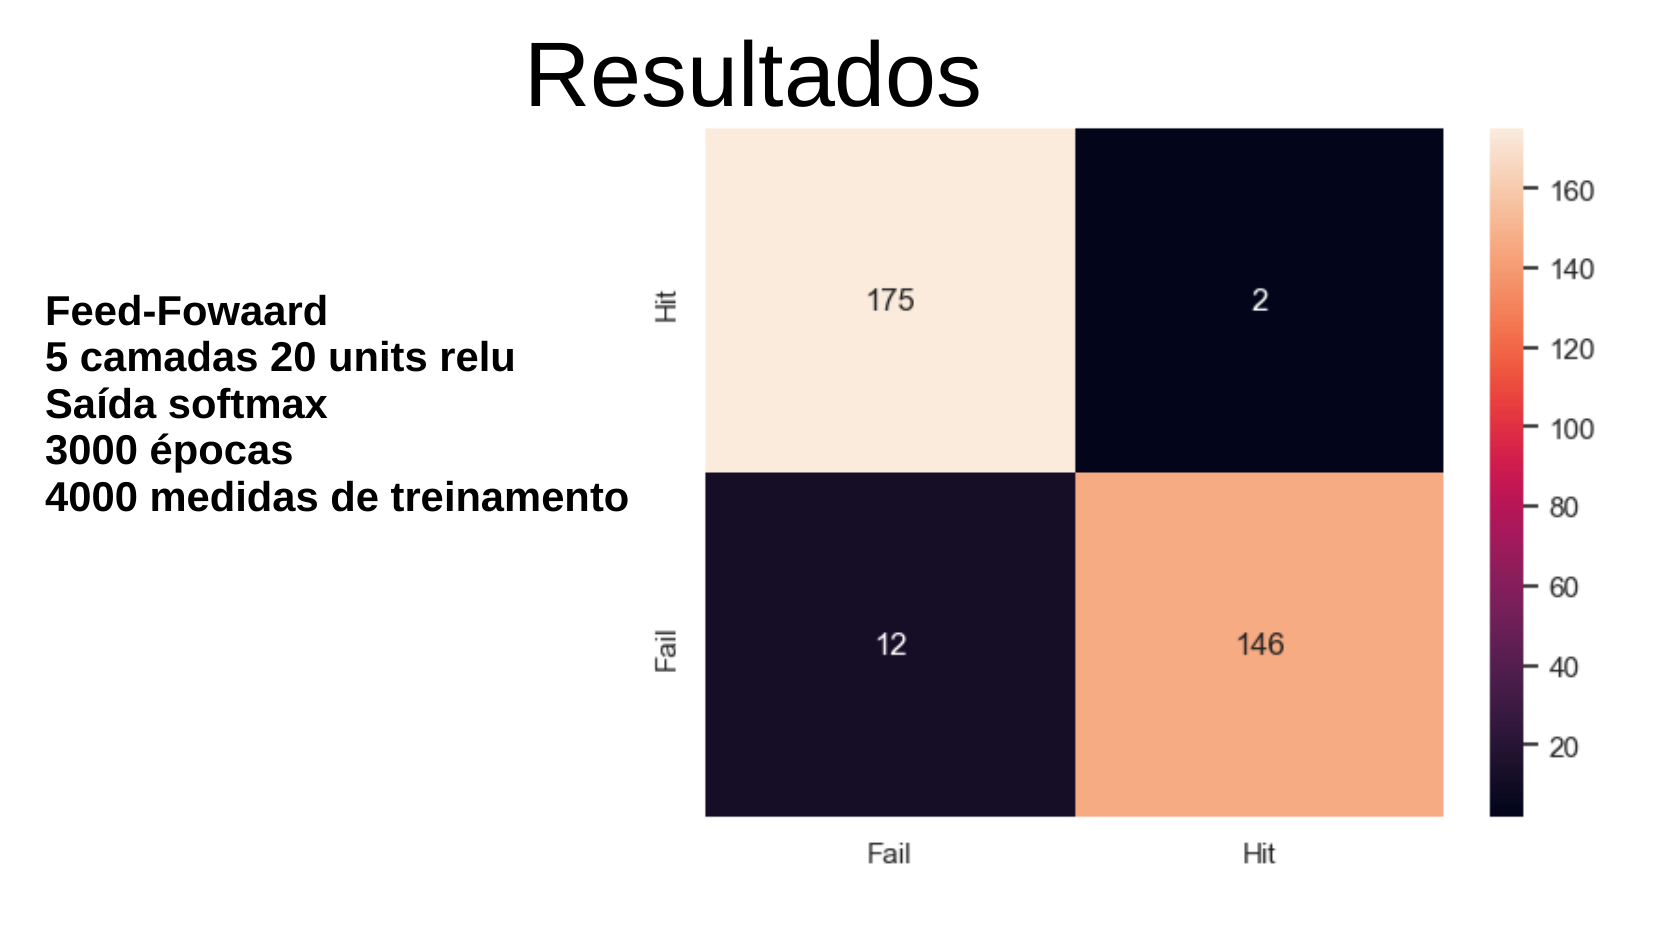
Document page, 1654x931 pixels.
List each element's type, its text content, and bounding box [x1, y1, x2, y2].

picture [637, 112, 1613, 886]
title Feed-Fowaard 5 camadas 20 units relu Saída softmax 3000 épocas 4000 medidas de treinamento [45, 132, 638, 676]
title Resultados [82, 23, 1426, 127]
